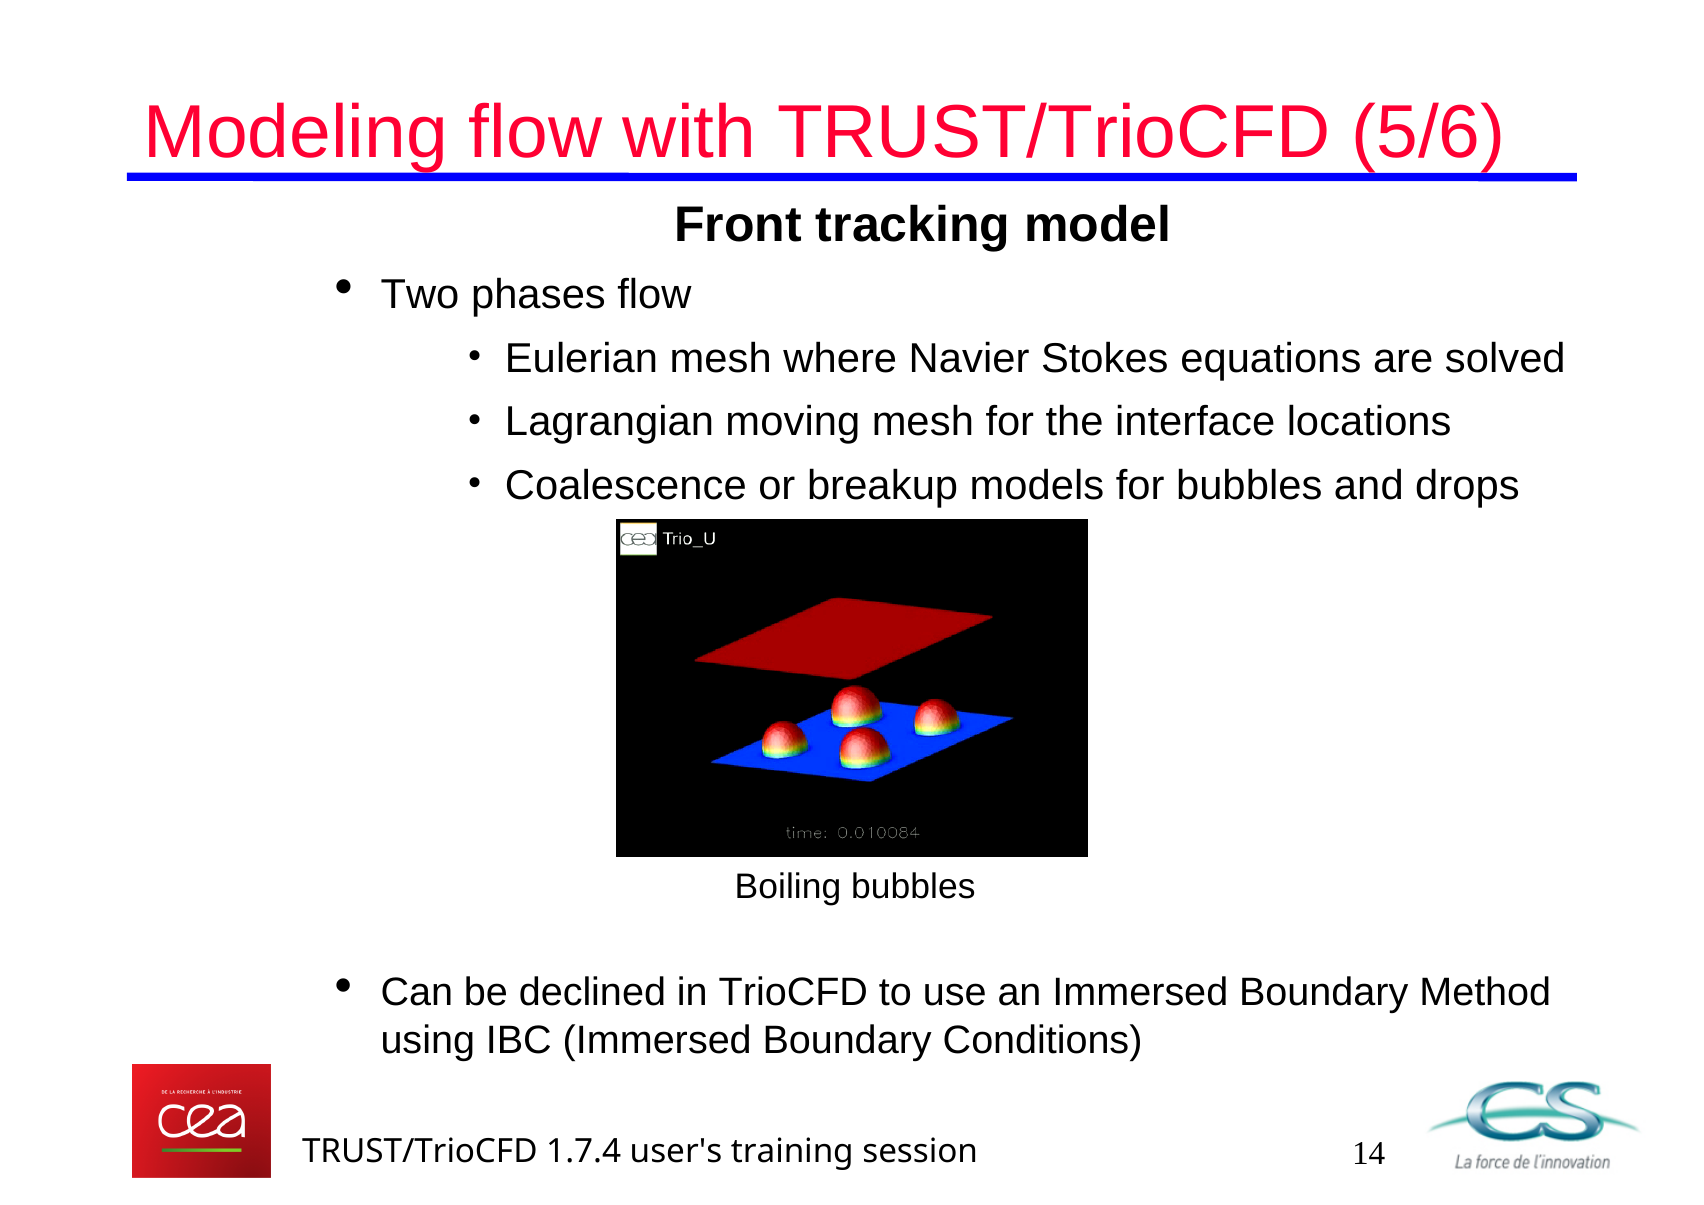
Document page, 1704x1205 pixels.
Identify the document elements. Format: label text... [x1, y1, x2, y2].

list Front tracking model Two phases flow Eulerian mesh where Navier Stokes equations are solved Lagrangian moving mesh for the interface locations Coalescence or breakup models for bubbles and drops Can be declined in TrioCFD to use an Immersed Boundary Method using IBC (Immersed Boundary Conditions) [114, 184, 1620, 1121]
picture [132, 1121, 271, 1178]
picture [1423, 1072, 1648, 1179]
title Modeling flow with TRUST/TrioCFD (5/6) [127, 39, 1577, 184]
